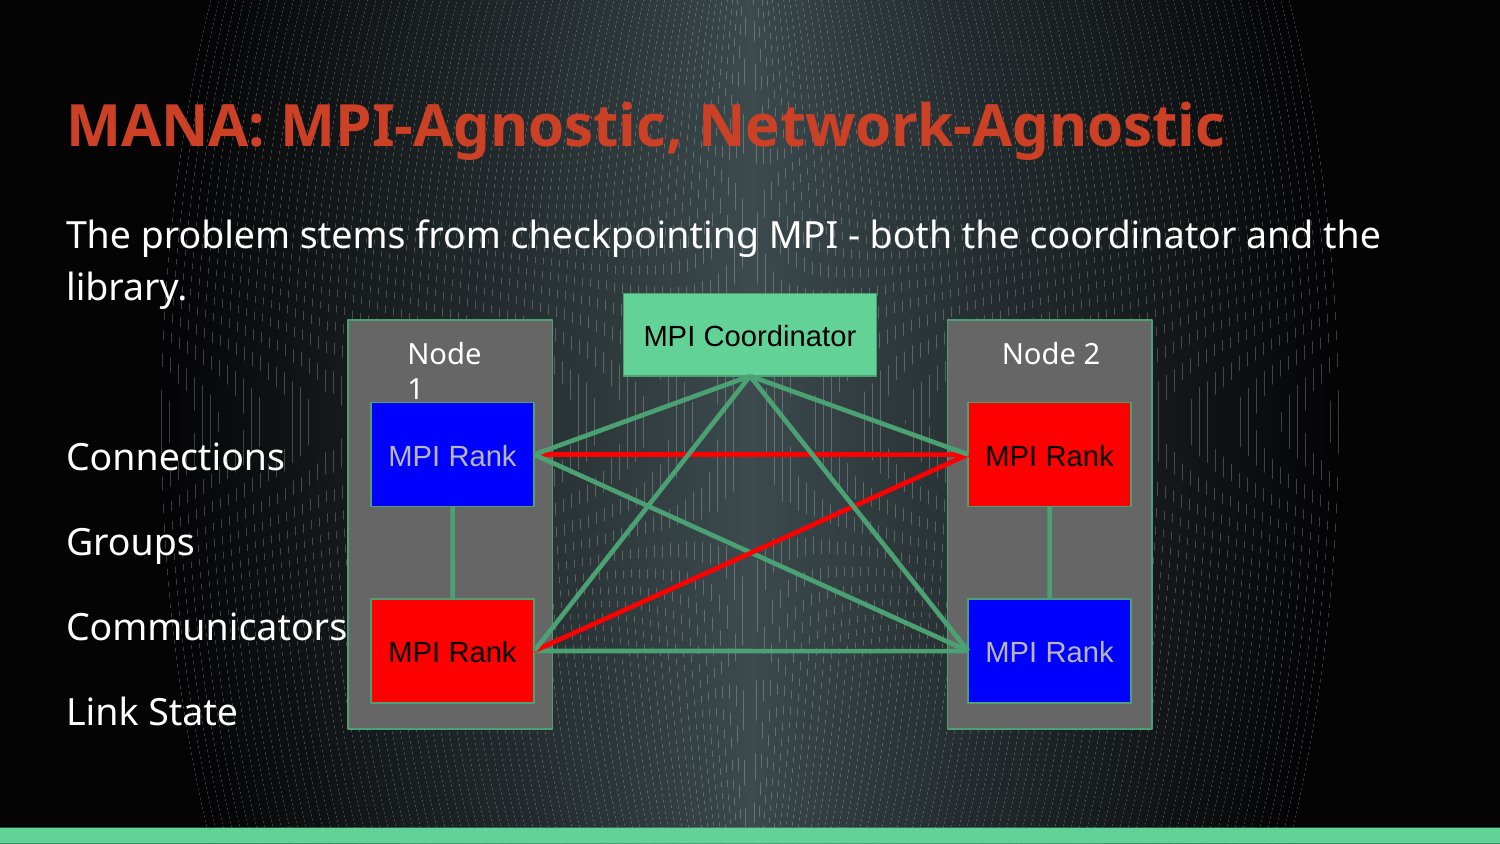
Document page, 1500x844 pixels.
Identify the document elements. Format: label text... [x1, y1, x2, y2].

text_box Node 1 [392, 320, 513, 376]
text_box [947, 320, 1152, 729]
text_box MPI Rank [968, 402, 1132, 507]
text_box [545, 633, 553, 643]
title MANA: MPI-Agnostic, Network-Agnostic [51, 72, 1449, 167]
text_box [455, 458, 553, 645]
text_box MPI Rank [968, 598, 1132, 704]
text_box [947, 630, 958, 643]
text_box MPI Rank [371, 598, 535, 704]
text_box [947, 458, 1047, 645]
text_box Node 2 [986, 320, 1120, 376]
list The problem stems from checkpointing MPI - both the coordinator and the library. Connections Groups Communicators Link State [51, 189, 1449, 771]
text_box [348, 320, 553, 729]
text_box MPI Coordinator [623, 293, 877, 376]
text_box MPI Rank [371, 402, 535, 507]
